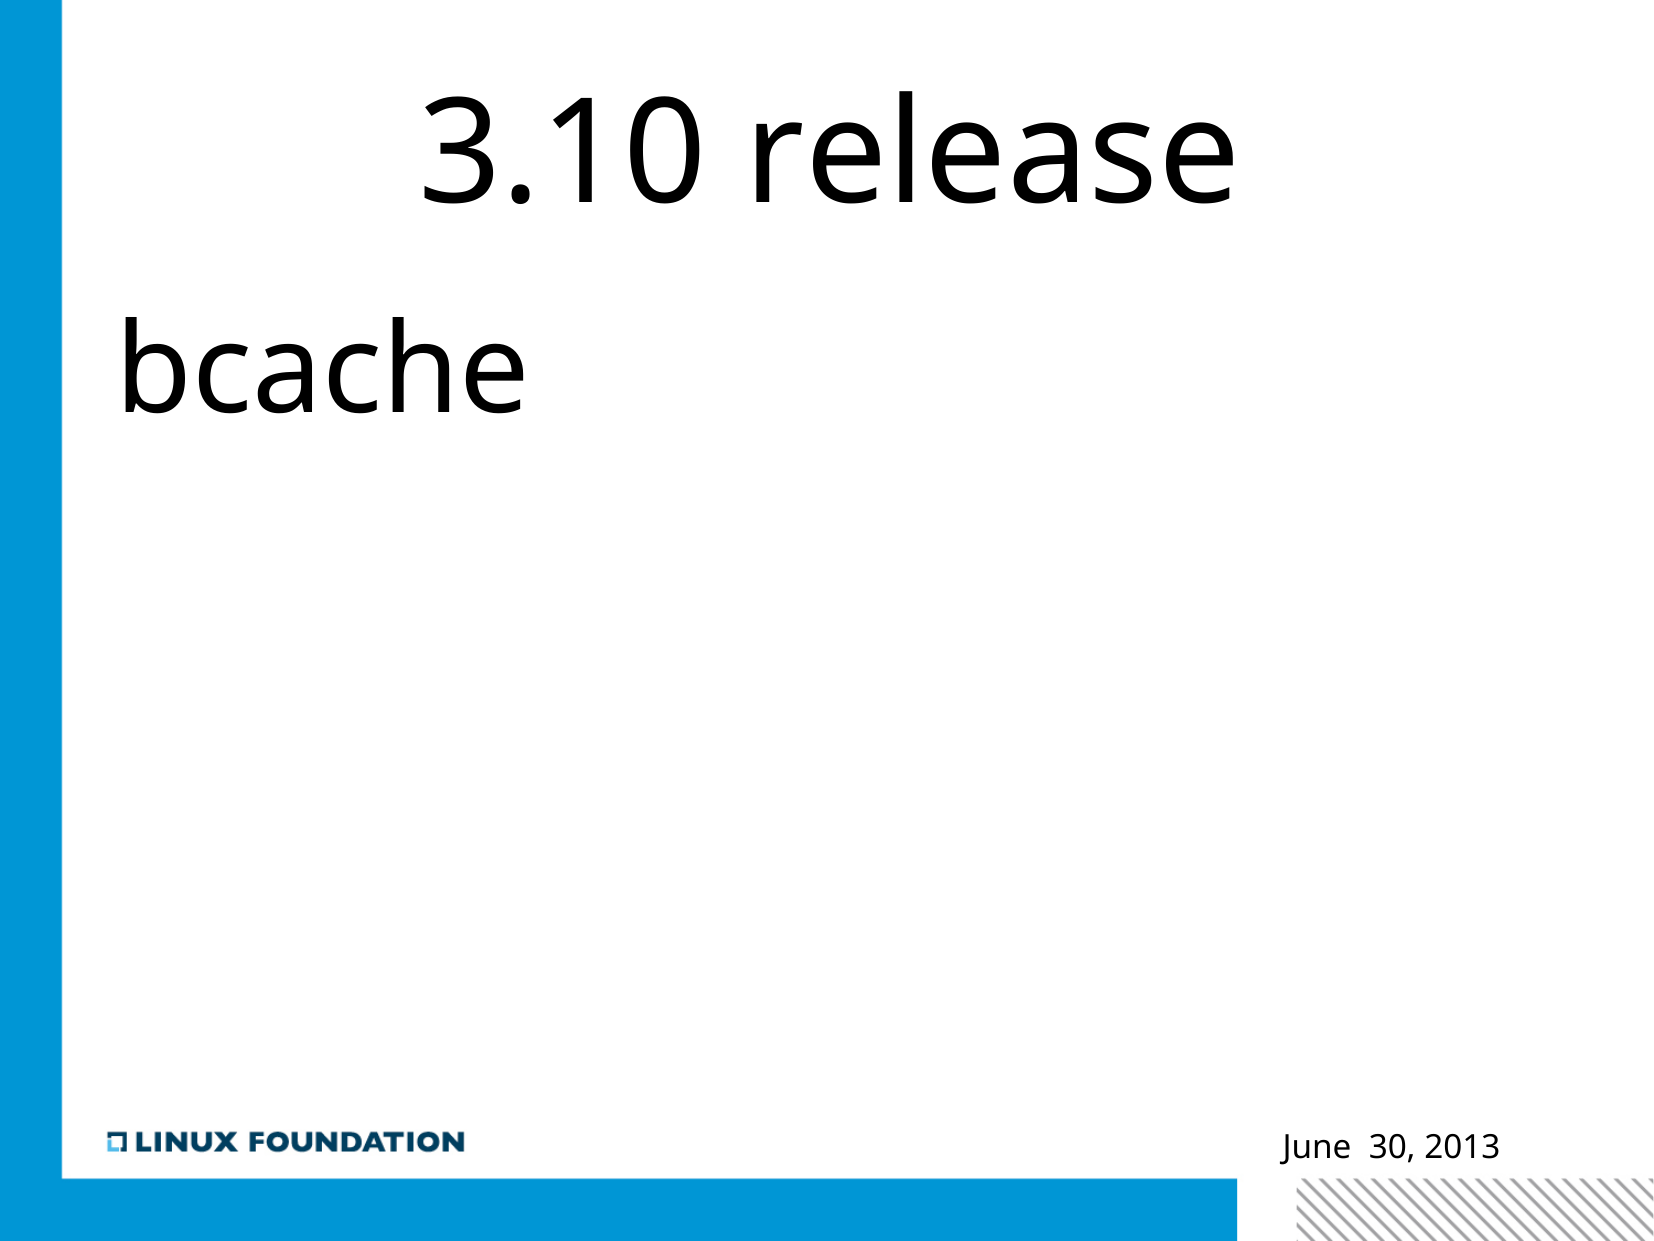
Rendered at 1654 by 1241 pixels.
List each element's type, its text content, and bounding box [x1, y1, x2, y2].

picture [62, 0, 1654, 1241]
text_box June 30, 2013 [1268, 1115, 1518, 1170]
text_box bcache [100, 271, 550, 905]
text_box 3.10 release [403, 39, 1250, 230]
